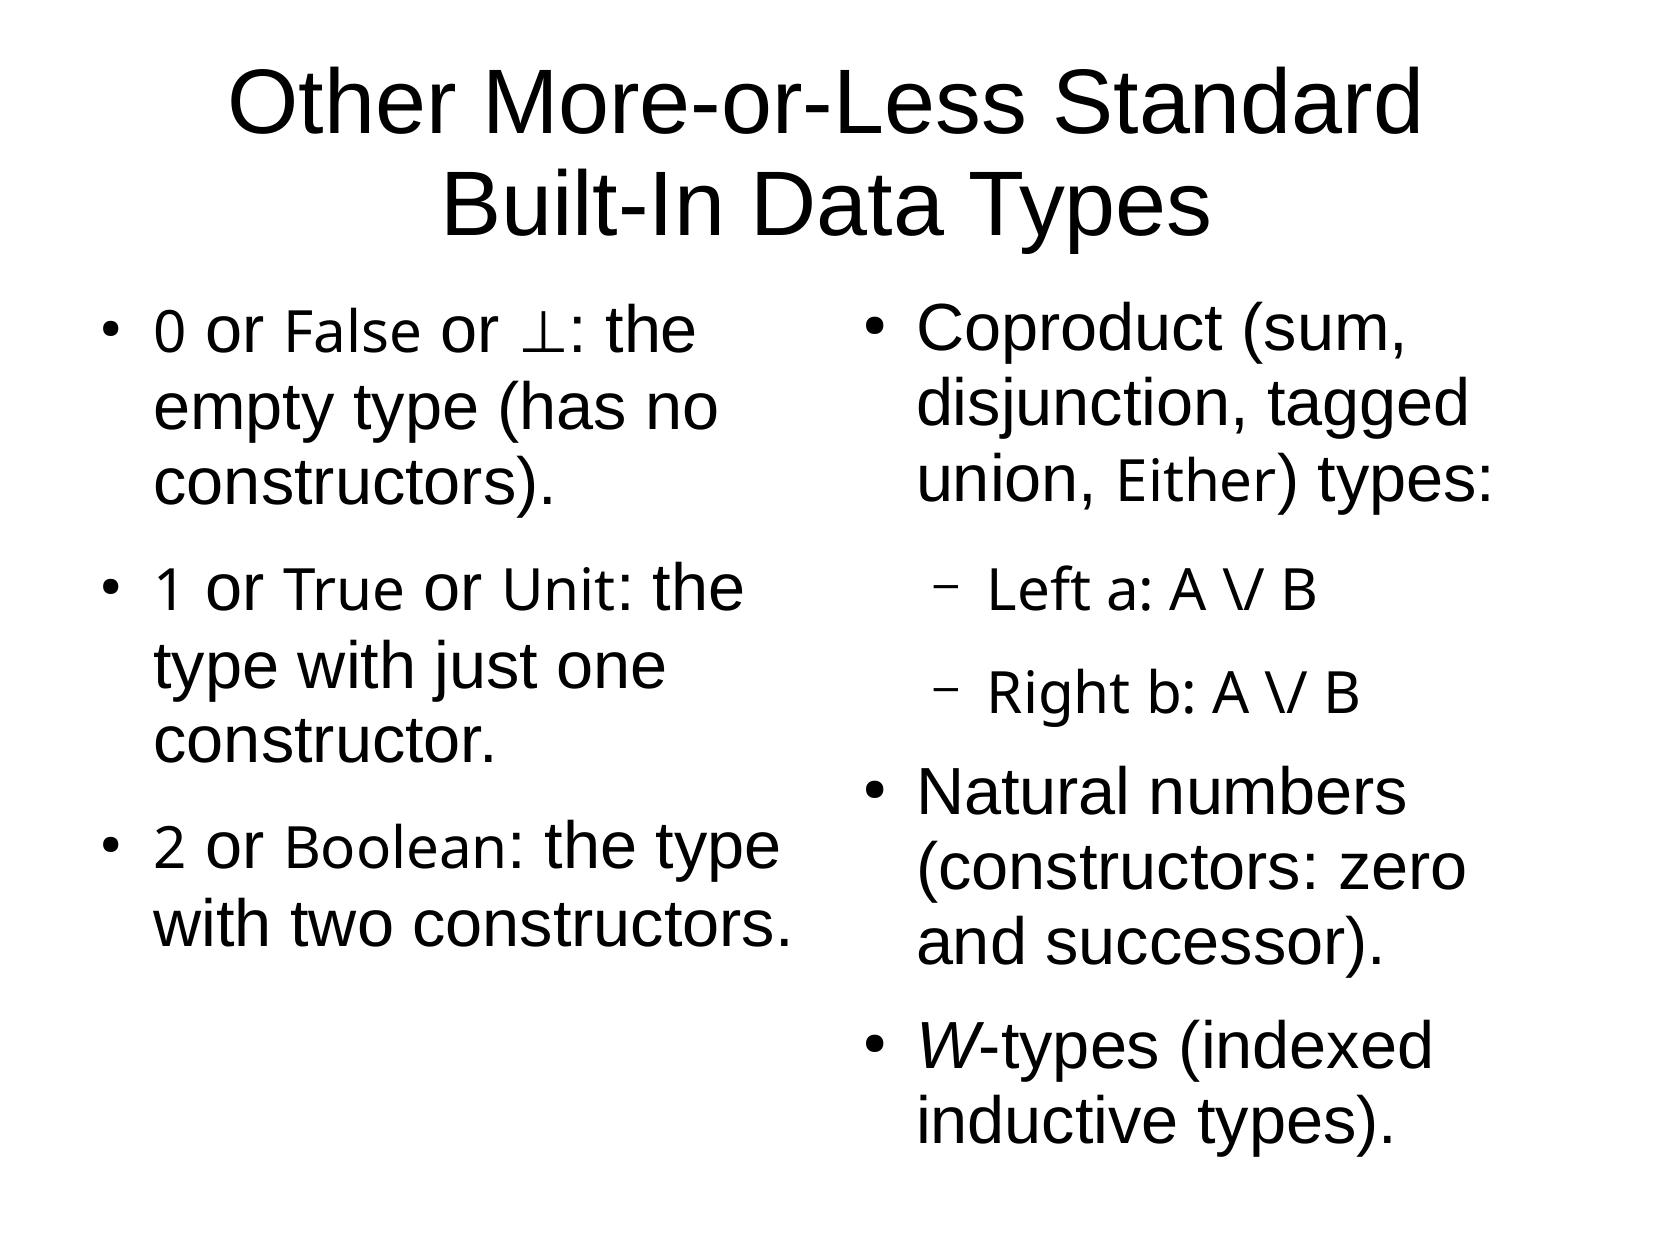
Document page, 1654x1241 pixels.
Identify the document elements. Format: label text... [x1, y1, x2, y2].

list 0 or False or ⊥: the empty type (has no constructors). 1 or True or Unit: the type with just one constructor. 2 or Boolean: the type with two constructors. [82, 290, 809, 1109]
title Other More-or-Less Standard Built-In Data Types [82, 49, 1571, 257]
list Coproduct (sum, disjunction, tagged union, Either) types: Left a: A \/ B Right b: A \/ B Natural numbers (constructors: zero and successor). W-types (indexed inductive types). [845, 290, 1572, 1137]
